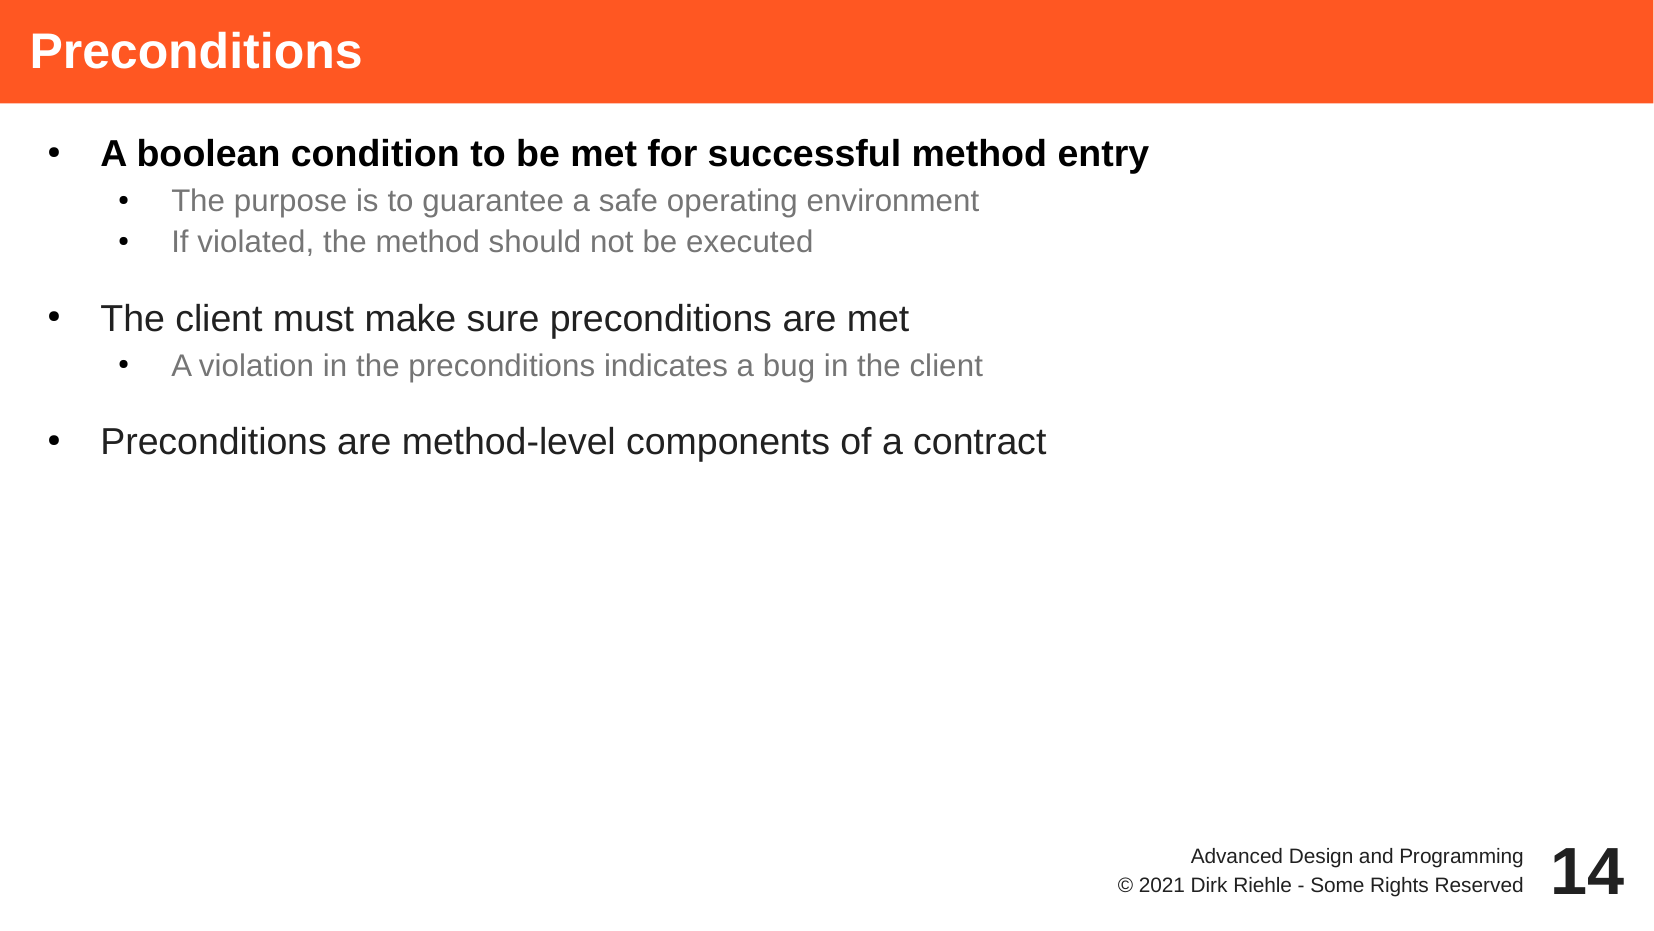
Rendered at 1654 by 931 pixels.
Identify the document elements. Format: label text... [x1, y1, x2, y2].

list A boolean condition to be met for successful method entry The purpose is to guarantee a safe operating environment If violated, the method should not be executed The client must make sure preconditions are met A violation in the preconditions indicates a bug in the client Preconditions are method-level components of a contract [29, 132, 1625, 813]
title Preconditions [0, 0, 1654, 104]
